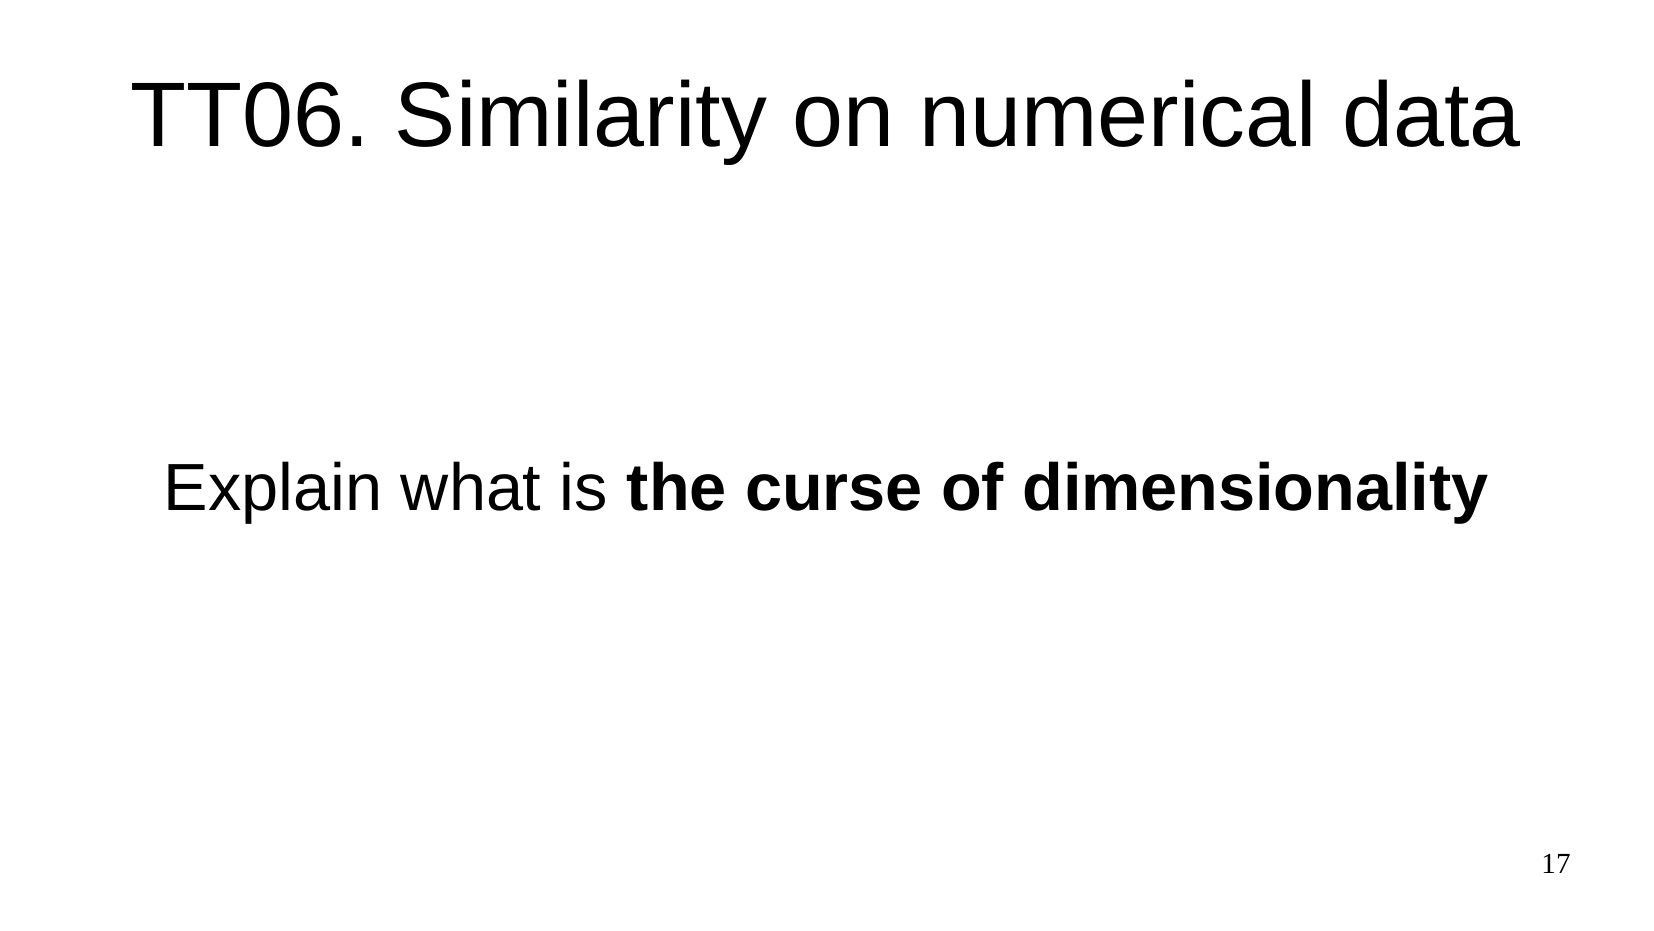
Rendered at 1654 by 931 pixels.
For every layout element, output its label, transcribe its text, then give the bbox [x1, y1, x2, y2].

subtitle Explain what is the curse of dimensionality [82, 218, 1571, 758]
title TT06. Similarity on numerical data [0, 12, 1654, 218]
